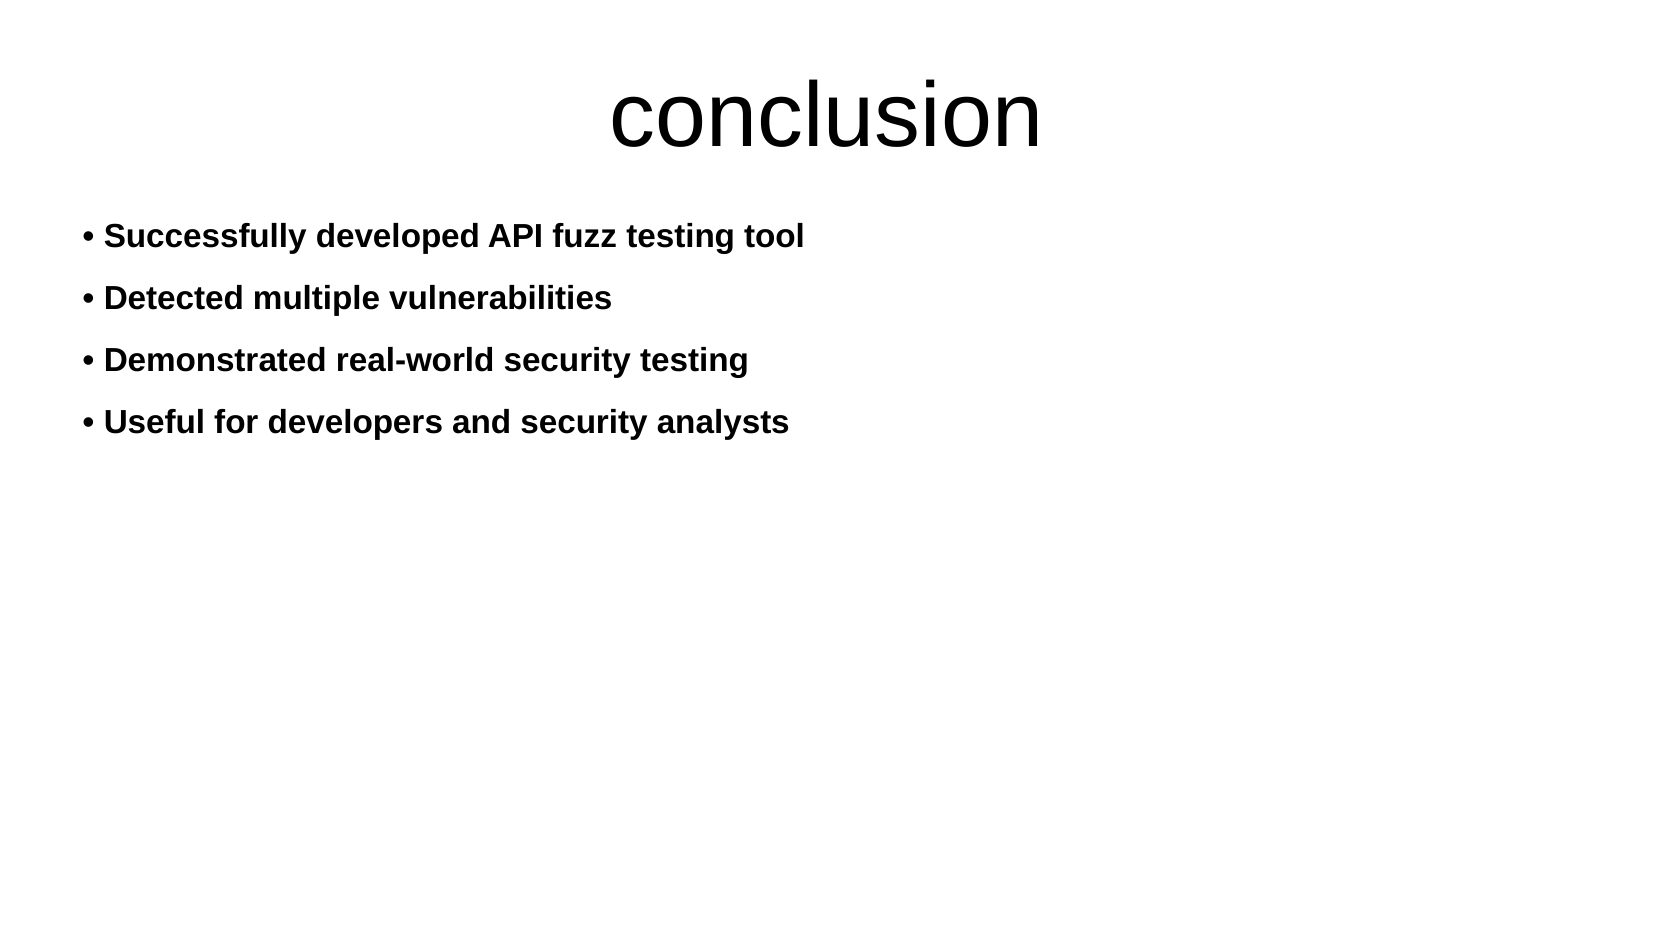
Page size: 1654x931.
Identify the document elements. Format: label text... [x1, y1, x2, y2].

title conclusion [82, 37, 1571, 193]
list • Successfully developed API fuzz testing tool • Detected multiple vulnerabilities • Demonstrated real-world security testing • Useful for developers and security analysts [82, 217, 1571, 758]
